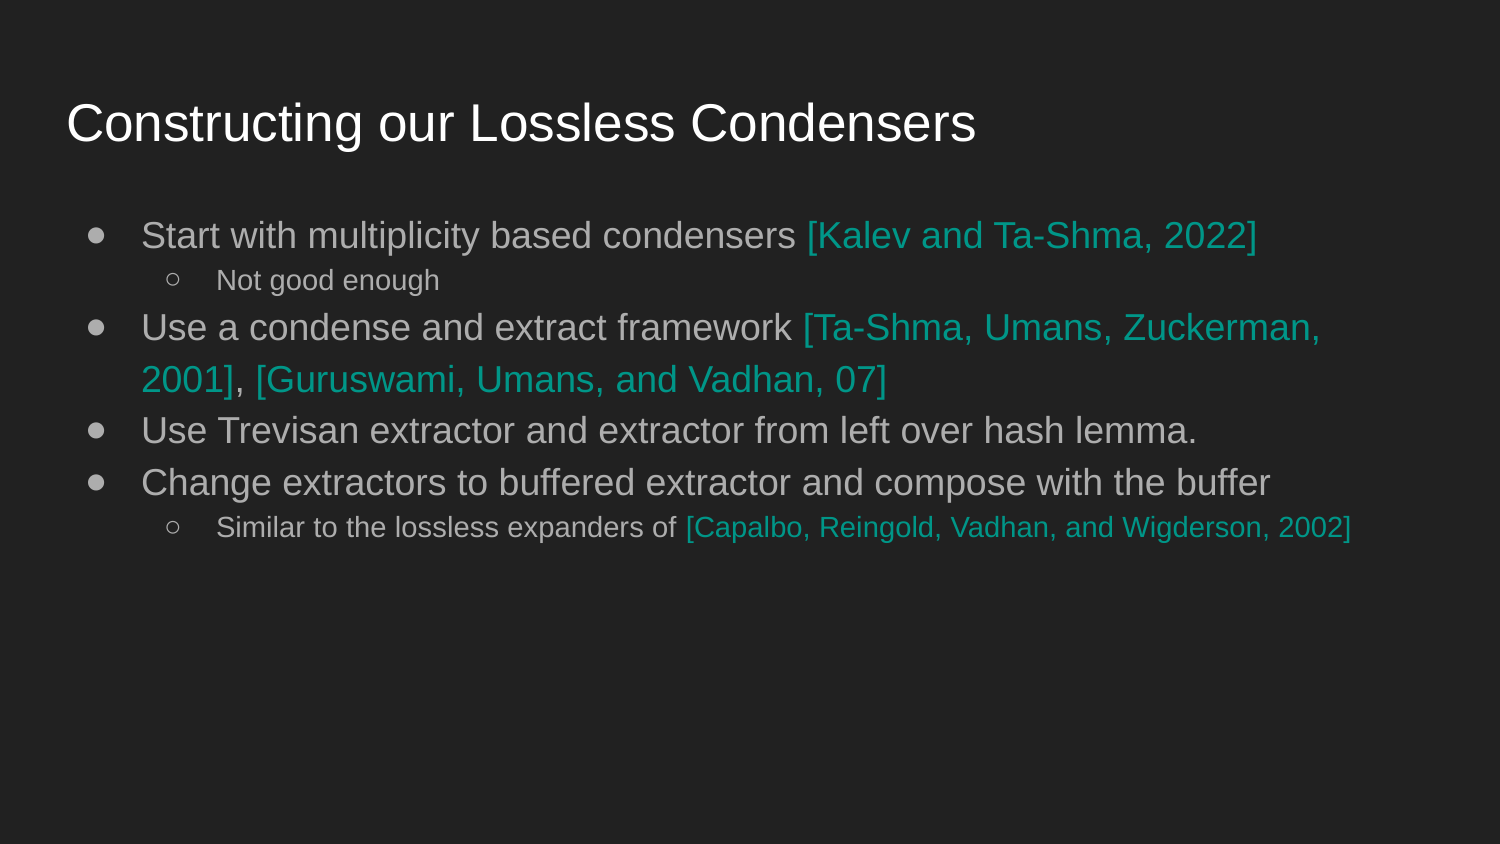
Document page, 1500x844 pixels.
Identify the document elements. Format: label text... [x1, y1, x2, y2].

title Constructing our Lossless Condensers [51, 72, 1449, 167]
list Start with multiplicity based condensers [Kalev and Ta-Shma, 2022] Not good enough Use a condense and extract framework [Ta-Shma, Umans, Zuckerman, 2001], [Guruswami, Umans, and Vadhan, 07] Use Trevisan extractor and extractor from left over hash lemma. Change extractors to buffered extractor and compose with the buffer Similar to the lossless expanders of [Capalbo, Reingold, Vadhan, and Wigderson, 2002] [51, 189, 1449, 750]
